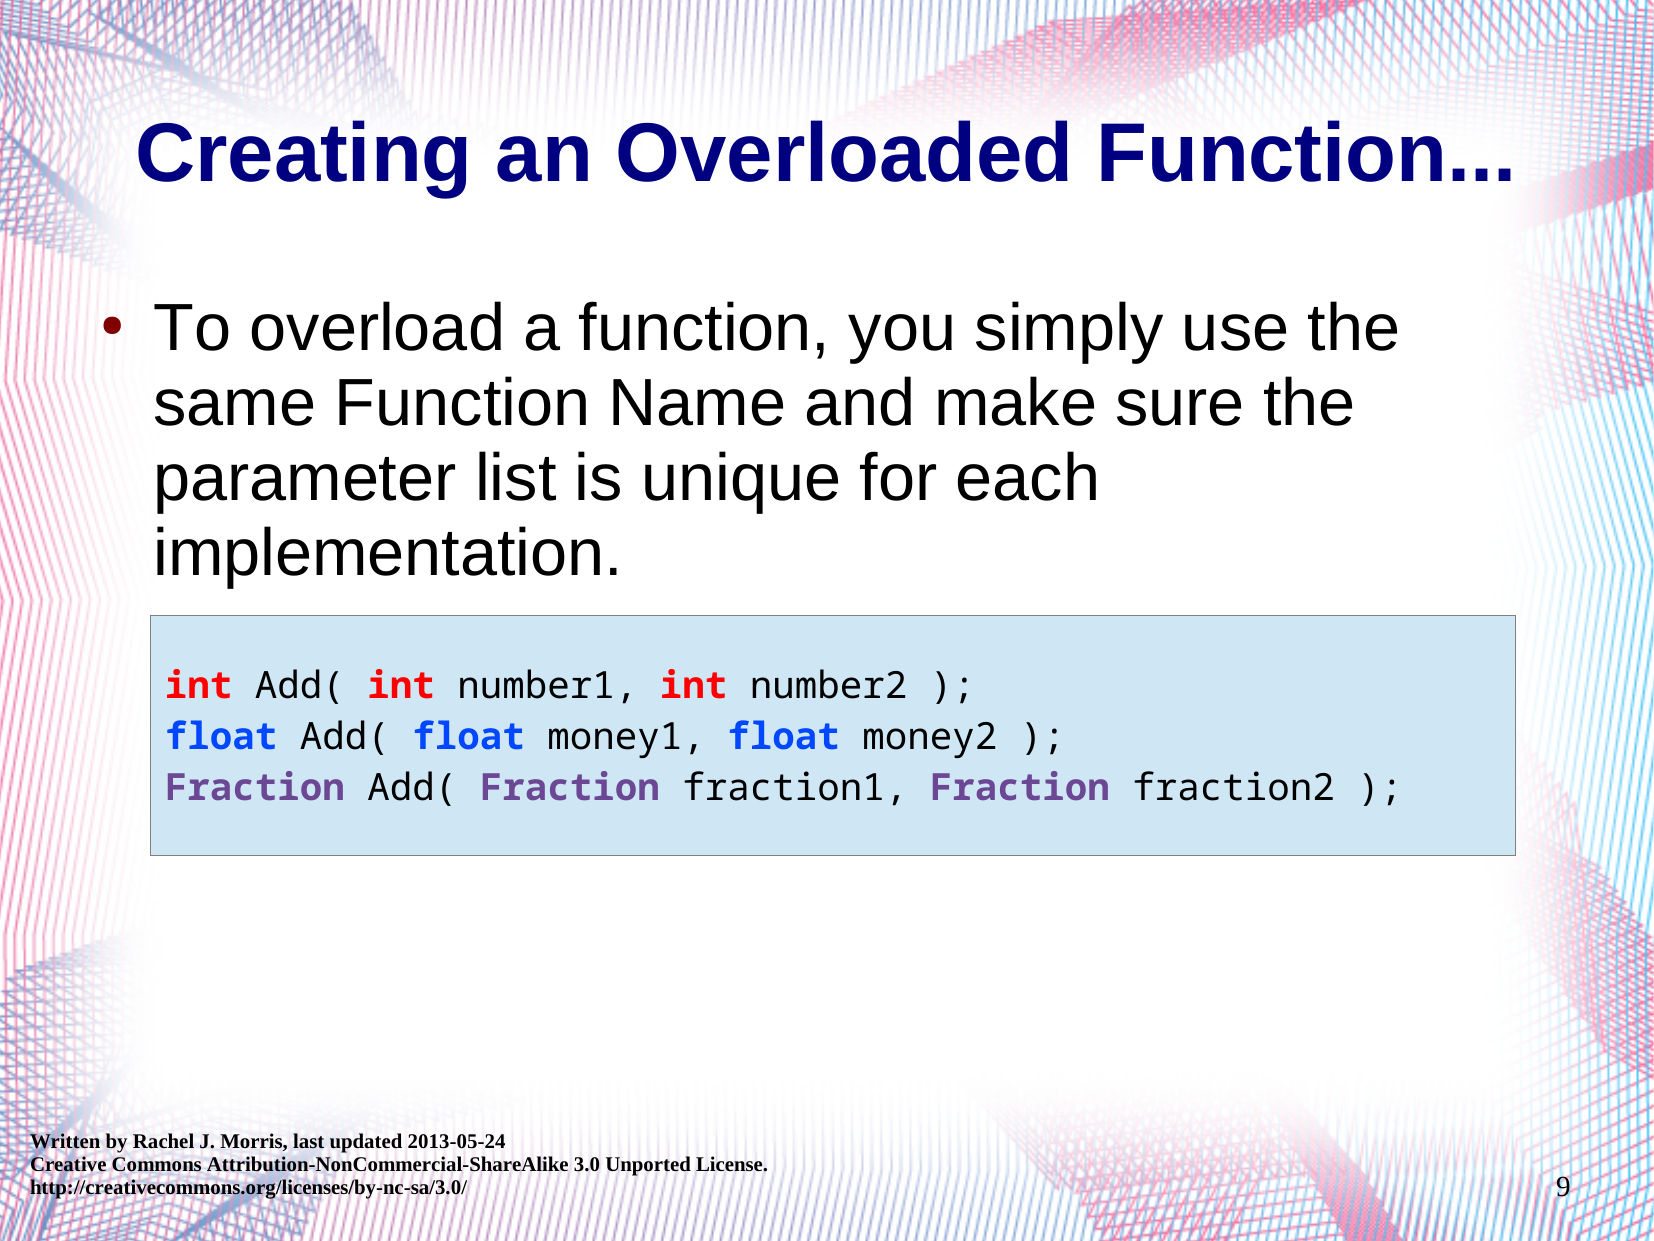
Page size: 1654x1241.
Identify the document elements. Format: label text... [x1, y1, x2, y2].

title Creating an Overloaded Function... [82, 49, 1571, 257]
list To overload a function, you simply use the same Function Name and make sure the parameter list is unique for each implementation. [82, 290, 1571, 590]
picture [0, 0, 1654, 1241]
text_box int Add( int number1, int number2 ); float Add( float money1, float money2 ); Fraction Add( Fraction fraction1, Fraction fraction2 ); [150, 615, 1516, 856]
